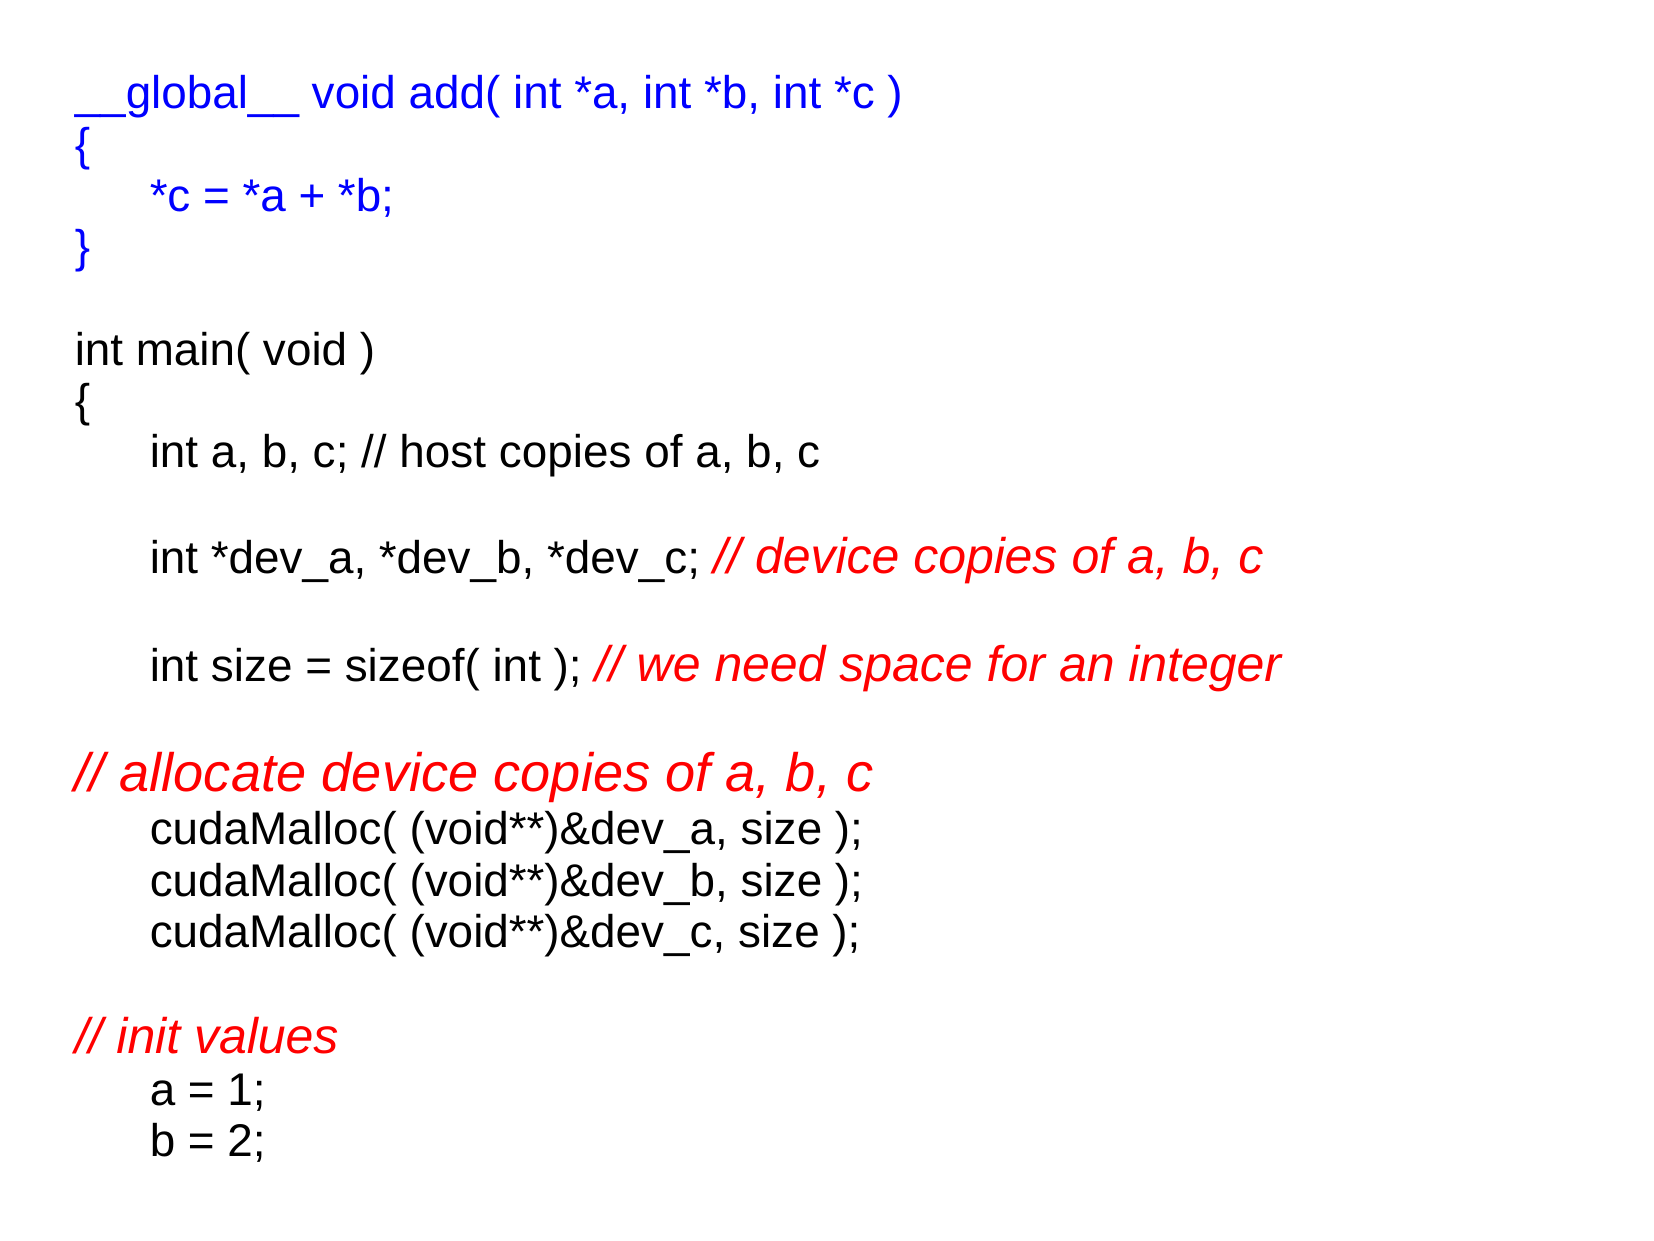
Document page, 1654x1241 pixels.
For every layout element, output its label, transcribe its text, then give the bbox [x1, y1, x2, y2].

text_box __global__ void add( int *a, int *b, int *c ) { *c = *a + *b; } int main( void ) { int a, b, c; // host copies of a, b, c int *dev_a, *dev_b, *dev_c; // device copies of a, b, c int size = sizeof( int ); // we need space for an integer // allocate device copies of a, b, c cudaMalloc( (void**)&dev_a, size ); cudaMalloc( (void**)&dev_b, size ); cudaMalloc( (void**)&dev_c, size ); // init values a = 1; b = 2; [60, 60, 1636, 1241]
